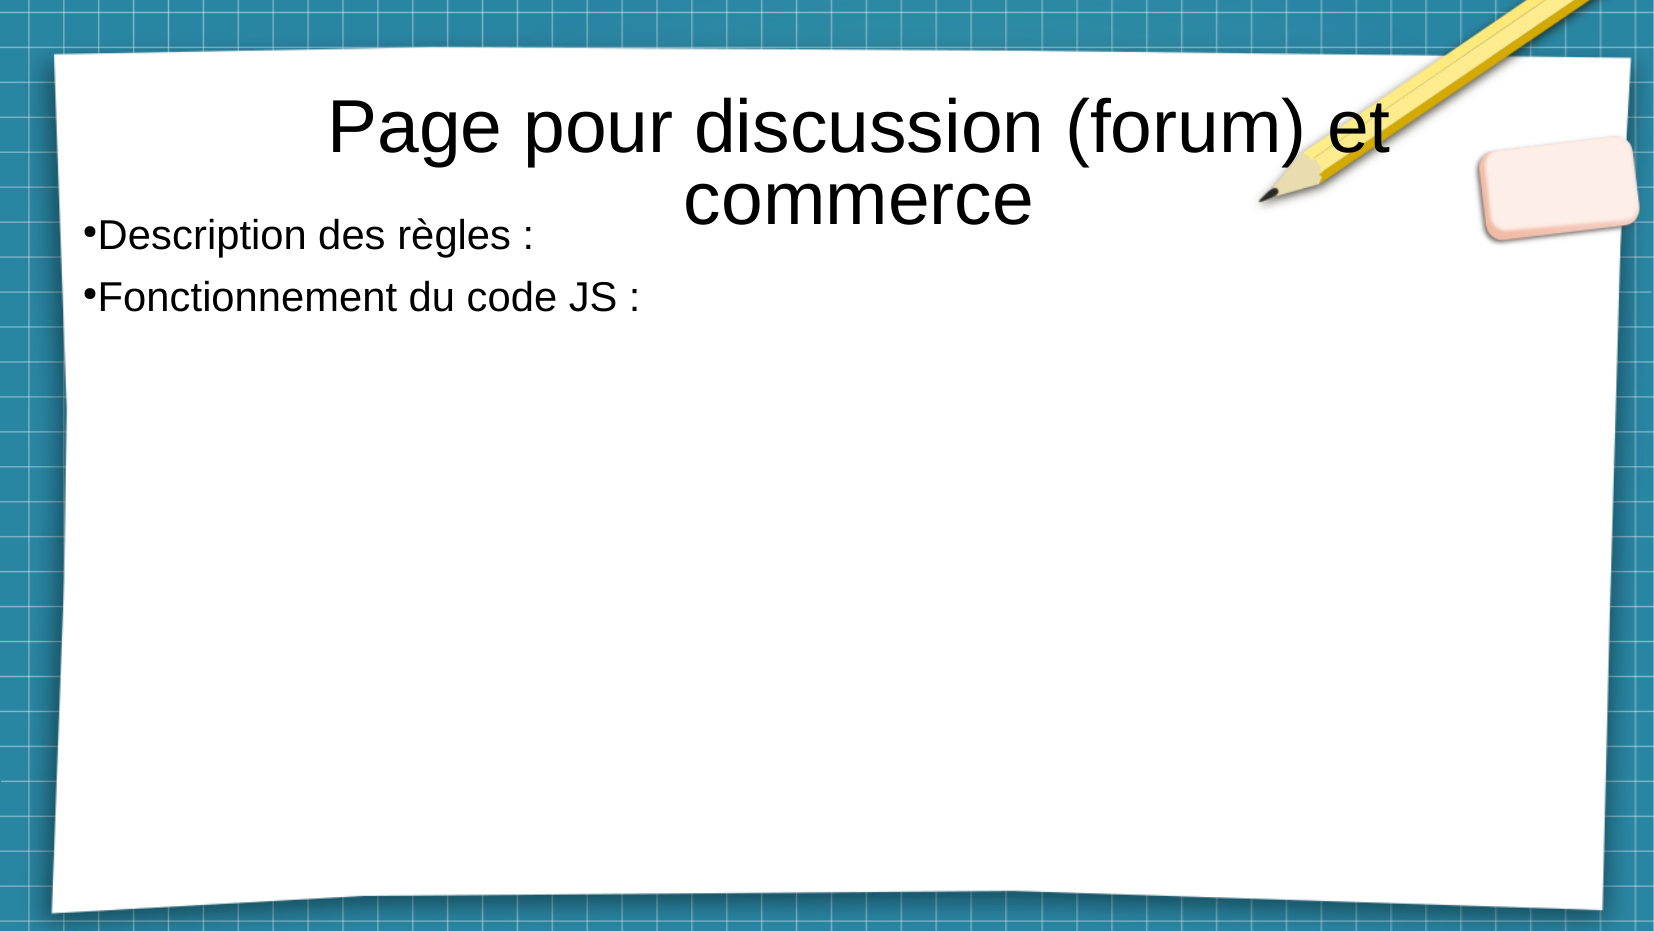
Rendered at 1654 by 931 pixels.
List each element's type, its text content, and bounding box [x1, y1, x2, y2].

title Page pour discussion (forum) et commerce [147, 94, 1571, 193]
list Description des règles : Fonctionnement du code JS : [82, 217, 1571, 865]
